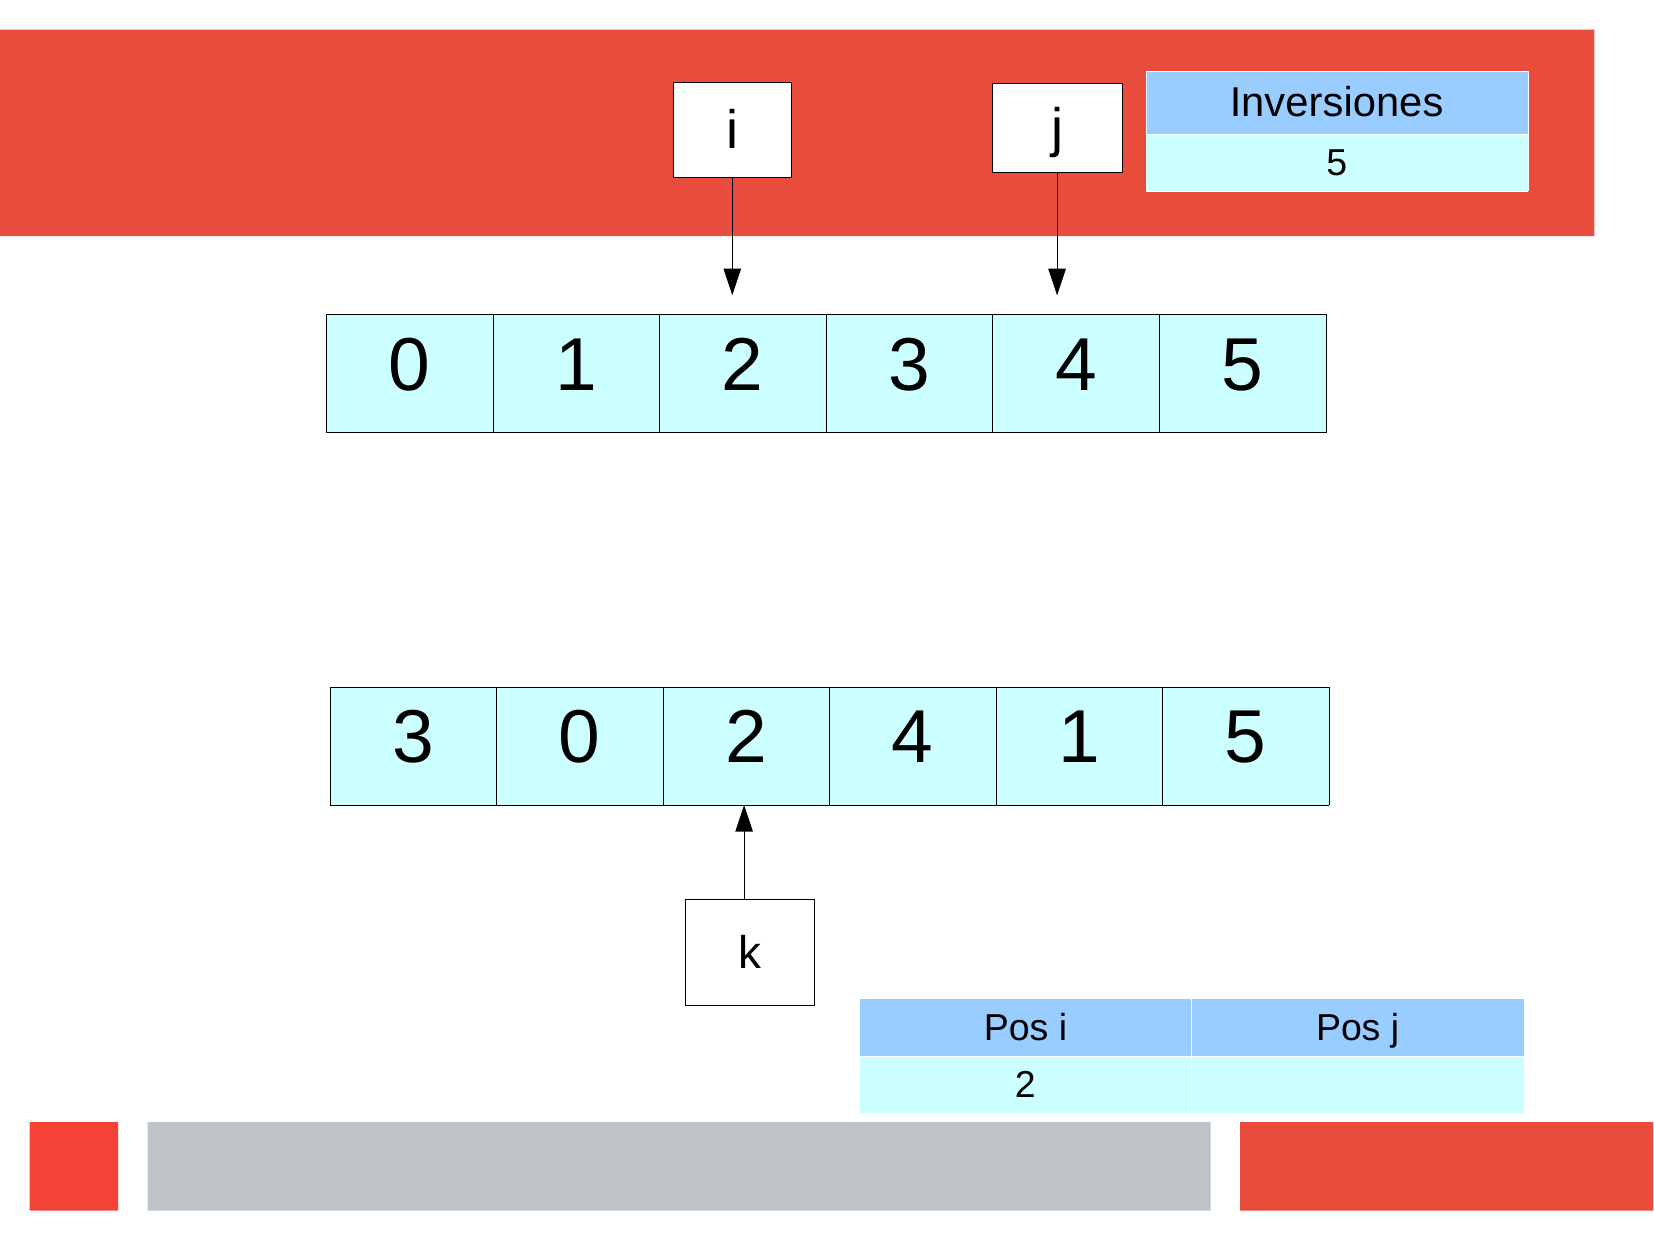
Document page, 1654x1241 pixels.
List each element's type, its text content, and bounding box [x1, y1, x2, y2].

table_cell 5 [1147, 135, 1528, 191]
table_header 2 [660, 315, 826, 432]
table_header 0 [327, 315, 493, 432]
table_cell [1192, 1057, 1524, 1113]
table_header Inversiones [1147, 72, 1528, 134]
table_header 5 [1160, 315, 1326, 432]
table_header 0 [497, 688, 663, 805]
table_header 4 [830, 688, 996, 805]
table_header Pos j [1192, 999, 1524, 1056]
table_header 1 [997, 688, 1162, 805]
table_header 2 [664, 688, 829, 805]
table_header 4 [993, 315, 1159, 432]
text_box i [673, 82, 792, 178]
table_cell 2 [860, 1057, 1191, 1113]
table_header 1 [494, 315, 659, 432]
table_header Pos i [860, 999, 1191, 1056]
table_header 3 [331, 688, 496, 805]
text_box j [992, 83, 1123, 173]
table_header 5 [1163, 688, 1329, 805]
text_box k [685, 899, 815, 1006]
table_header 3 [827, 315, 992, 432]
